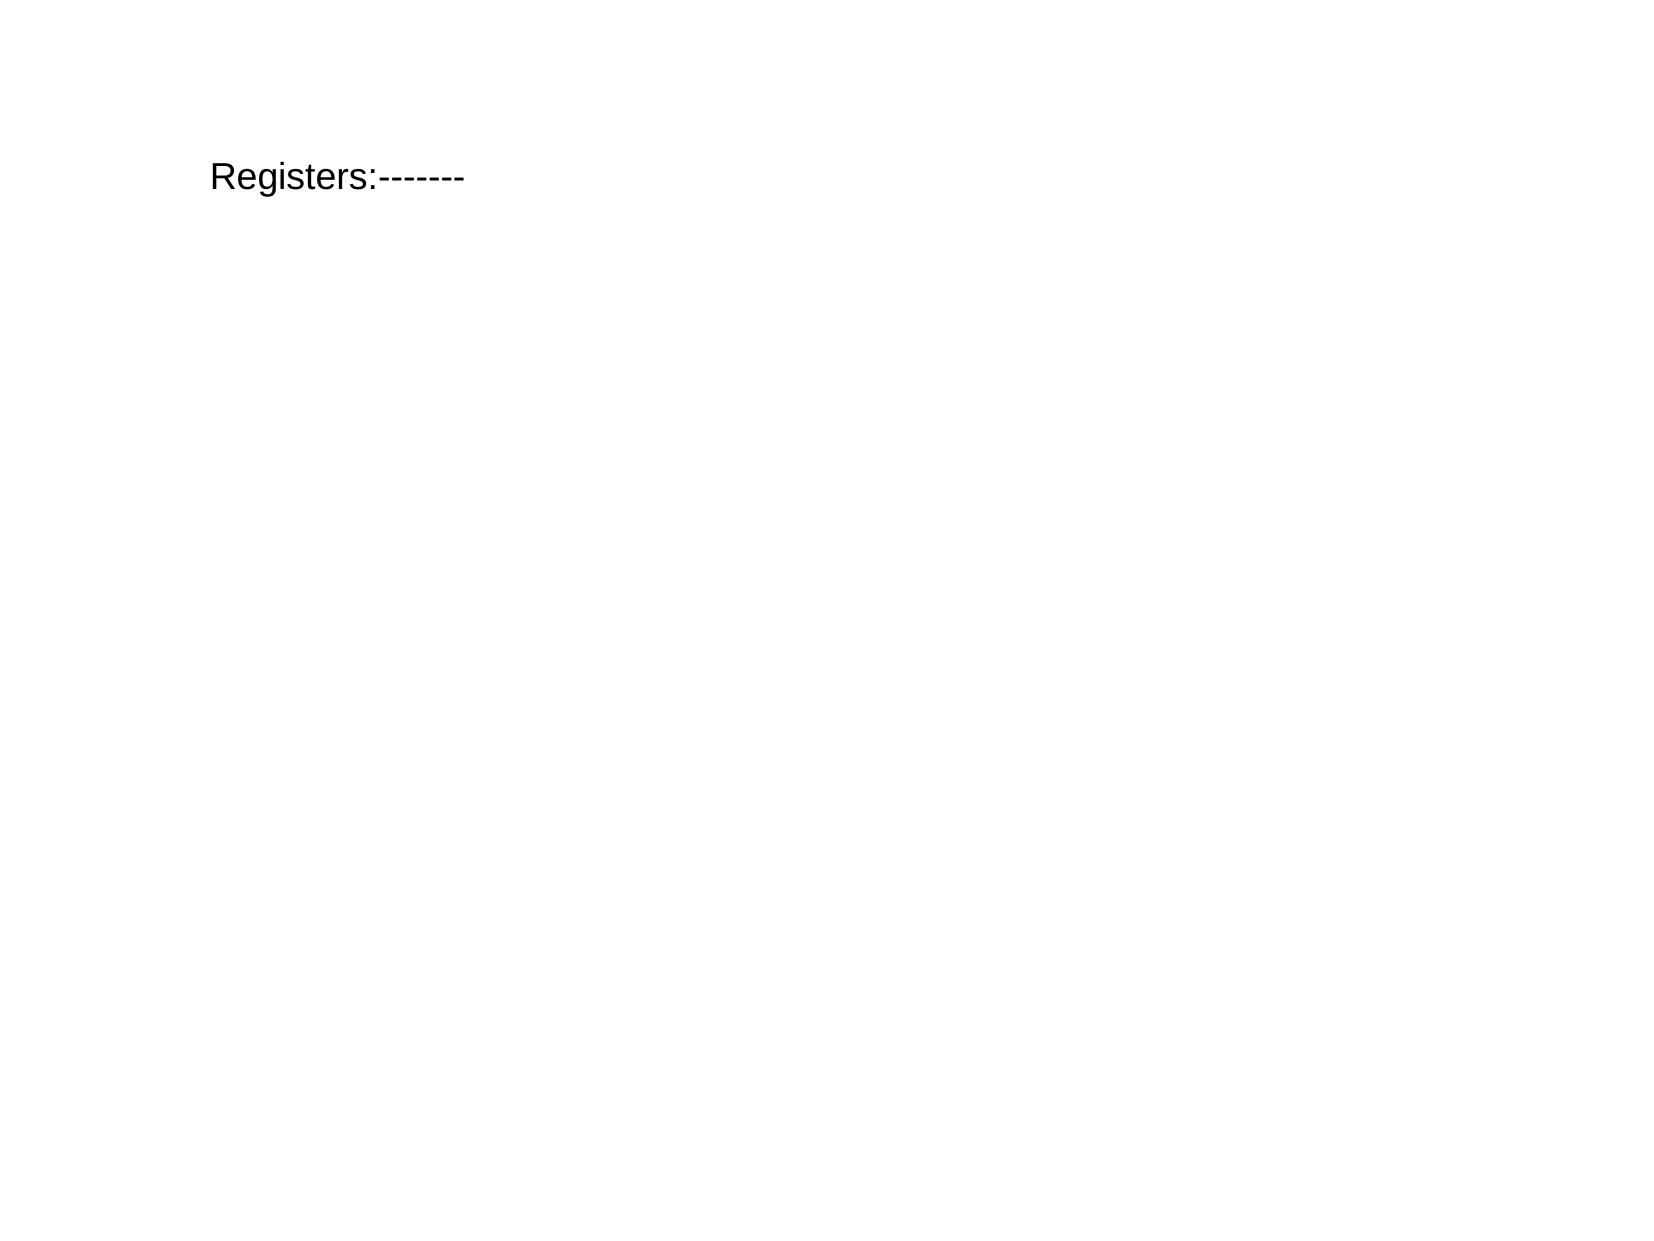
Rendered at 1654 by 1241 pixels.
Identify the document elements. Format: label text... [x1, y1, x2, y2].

text_box Registers:------- [195, 148, 481, 206]
